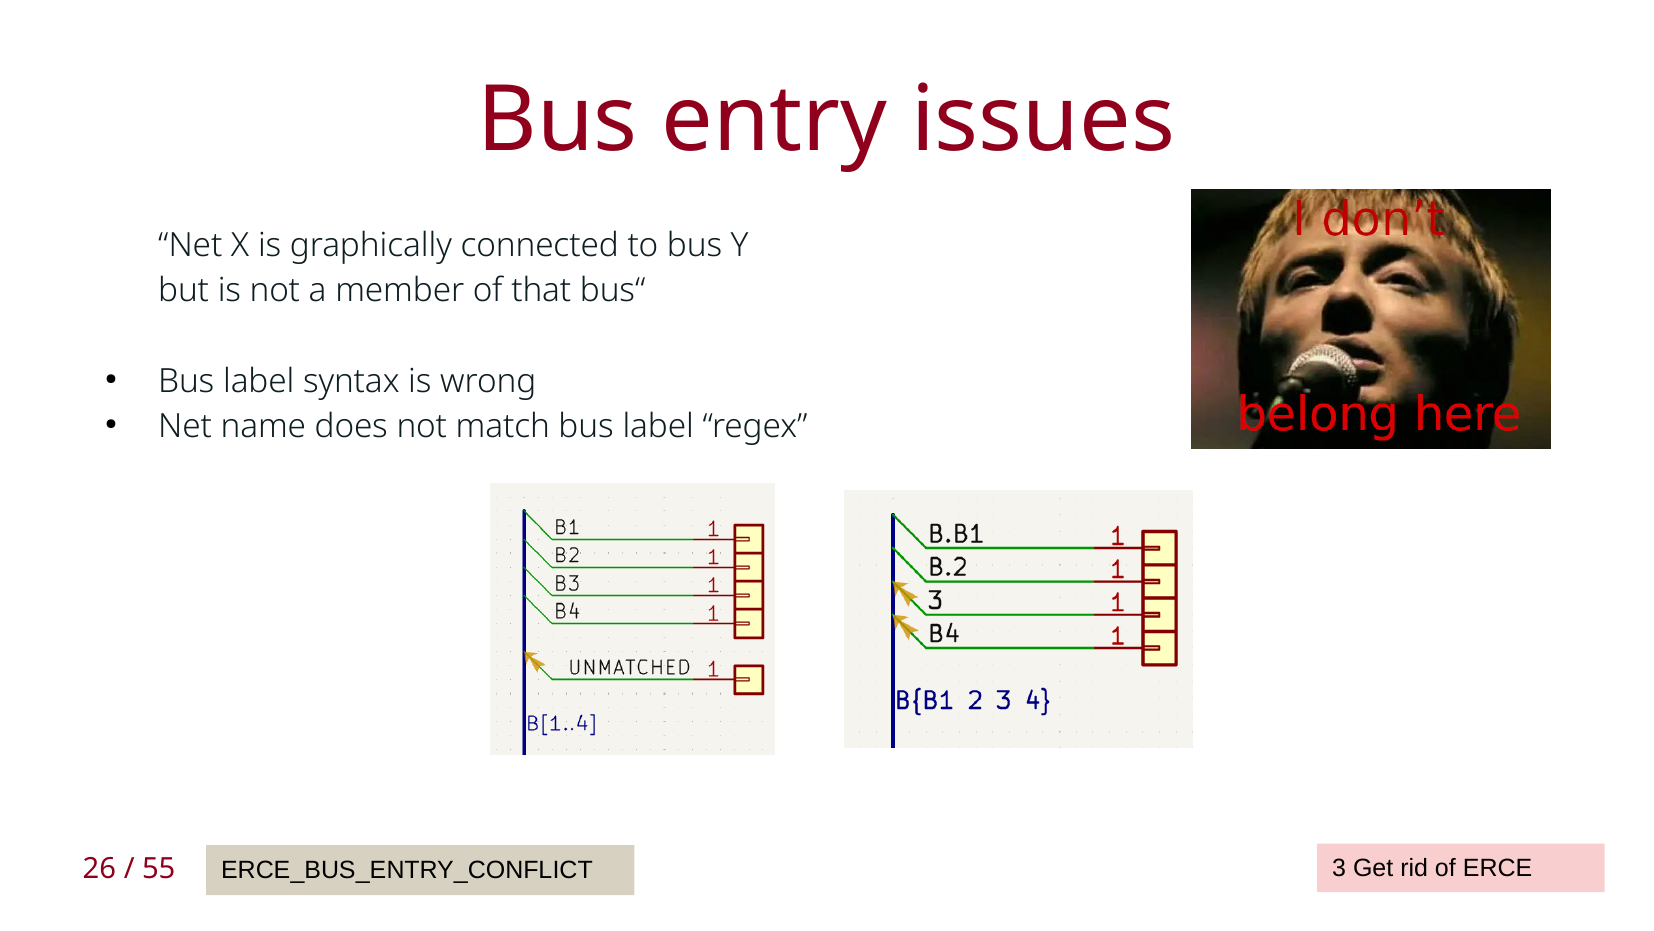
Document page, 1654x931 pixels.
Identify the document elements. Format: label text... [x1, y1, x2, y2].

text_box ERCE_BUS_ENTRY_CONFLICT [206, 845, 635, 896]
title Bus entry issues [82, 37, 1571, 193]
picture [1191, 189, 1551, 449]
picture [490, 483, 775, 755]
text_box 3 Get rid of ERCE [1317, 843, 1605, 893]
picture [844, 490, 1193, 748]
list “Net X is graphically connected to bus Y but is not a member of that bus“ Bus label syntax is wrong Net name does not match bus label “regex” [87, 221, 1576, 479]
